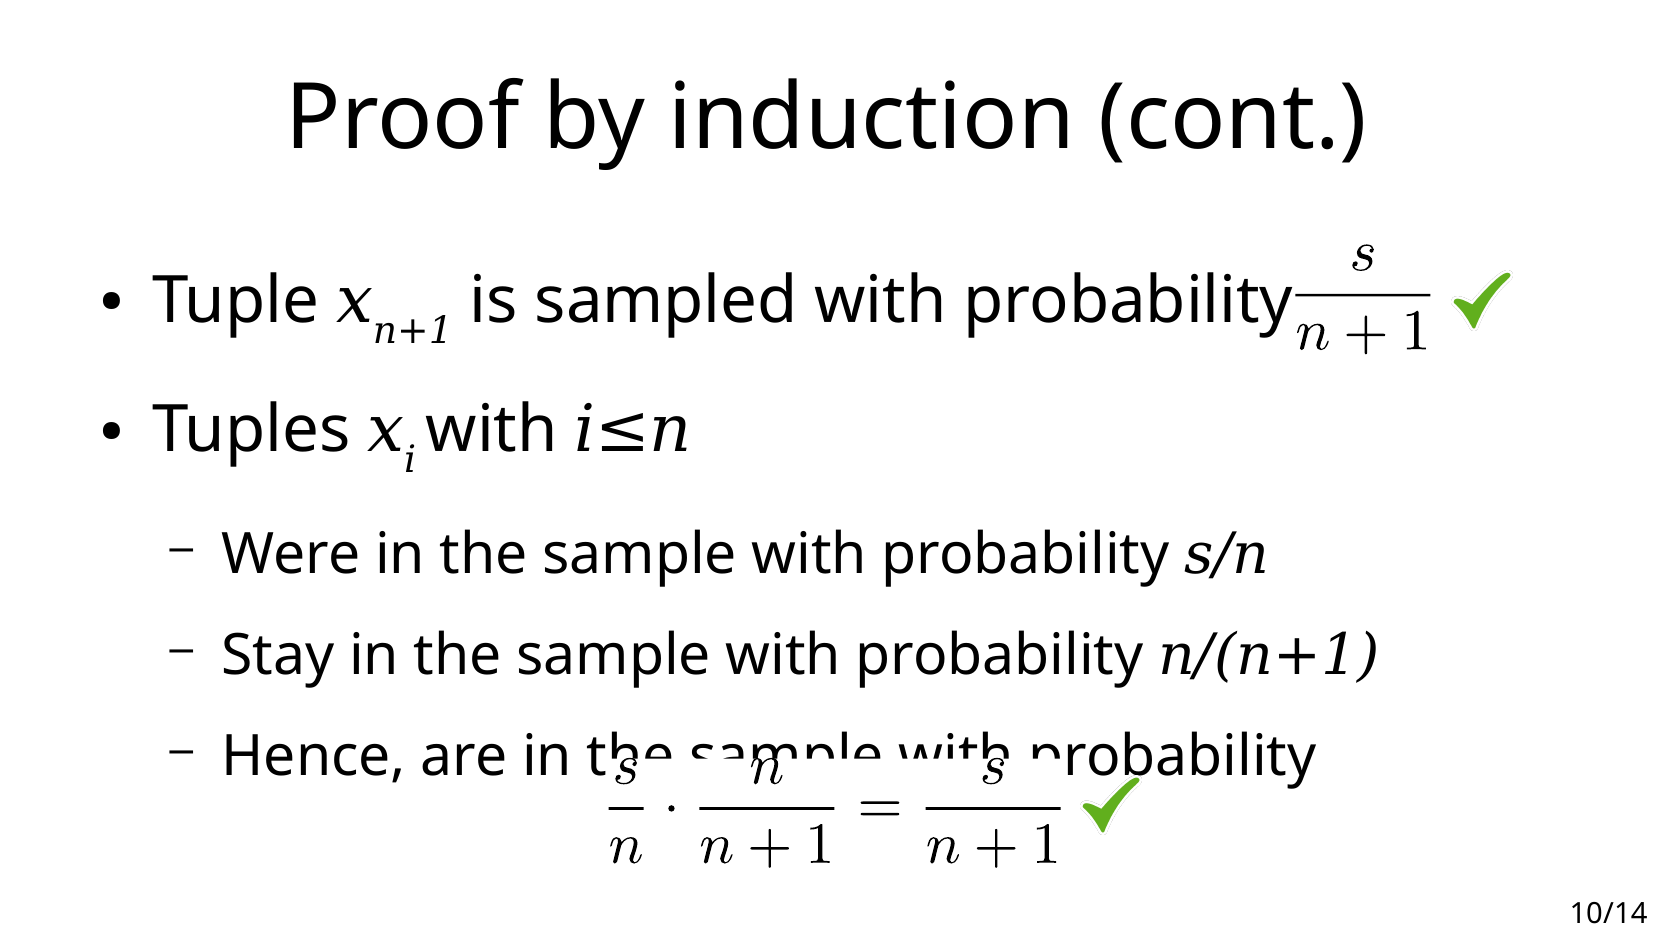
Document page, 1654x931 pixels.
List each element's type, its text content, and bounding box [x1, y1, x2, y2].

picture [1080, 775, 1142, 835]
picture [1451, 270, 1513, 331]
list Tuple xn+1 is sampled with probability Tuples xi with i≤n Were in the sample with probability s/n Stay in the sample with probability n/(n+1) Hence, are in the sample with probability [82, 253, 1571, 793]
title Proof by induction (cont.) [82, 1, 1571, 226]
text_box [1295, 244, 1431, 355]
text_box [608, 757, 1061, 868]
